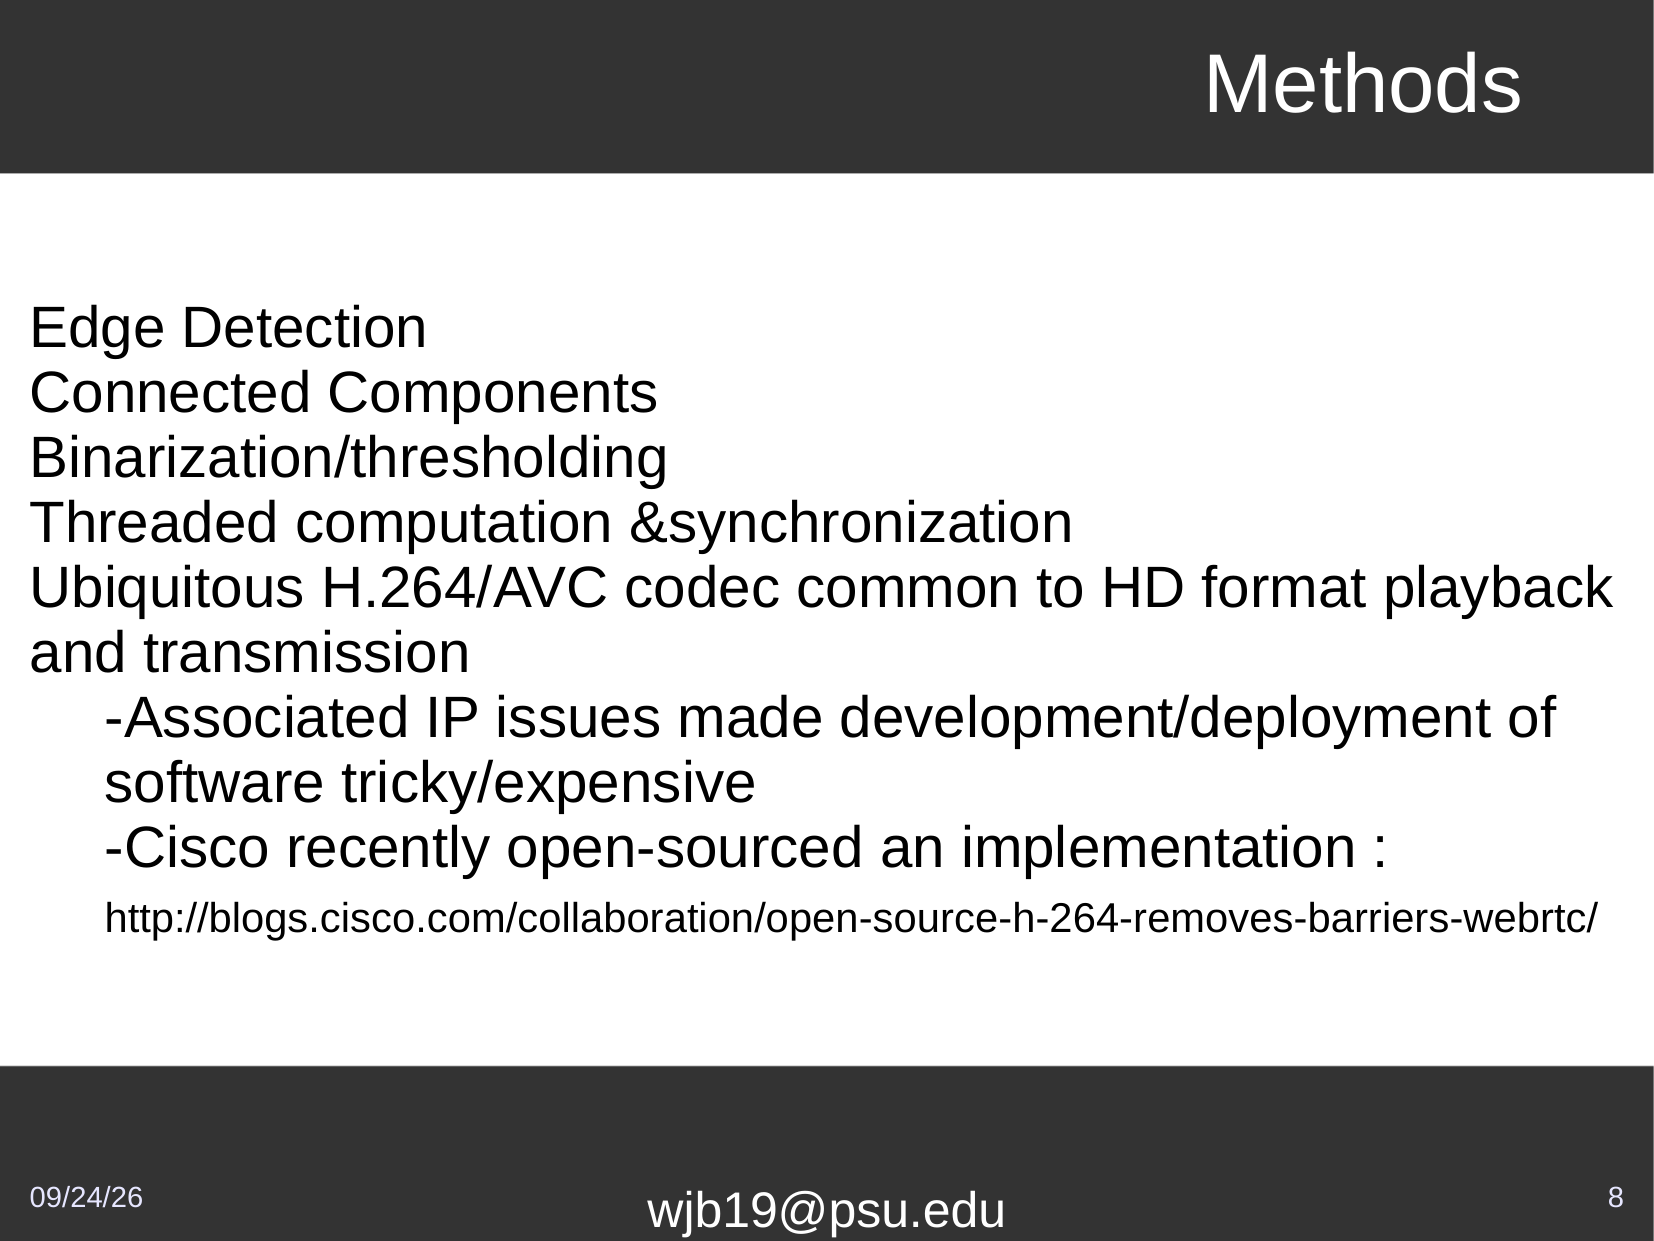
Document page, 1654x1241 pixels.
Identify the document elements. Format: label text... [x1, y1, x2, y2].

text_box Methods [1189, 30, 1538, 138]
title Edge Detection Connected Components Binarization/thresholding Threaded computation &synchronization Ubiquitous H.264/AVC codec common to HD format playback and transmission -Associated IP issues made development/deployment of software tricky/expensive -Cisco recently open-sourced an implementation : http://blogs.cisco.com/collaboration/open-source-h-264-removes-barriers-webrtc/ [29, 214, 1625, 1027]
picture [0, 0, 1654, 1241]
subtitle wjb19@psu.edu [29, 1182, 1625, 1239]
